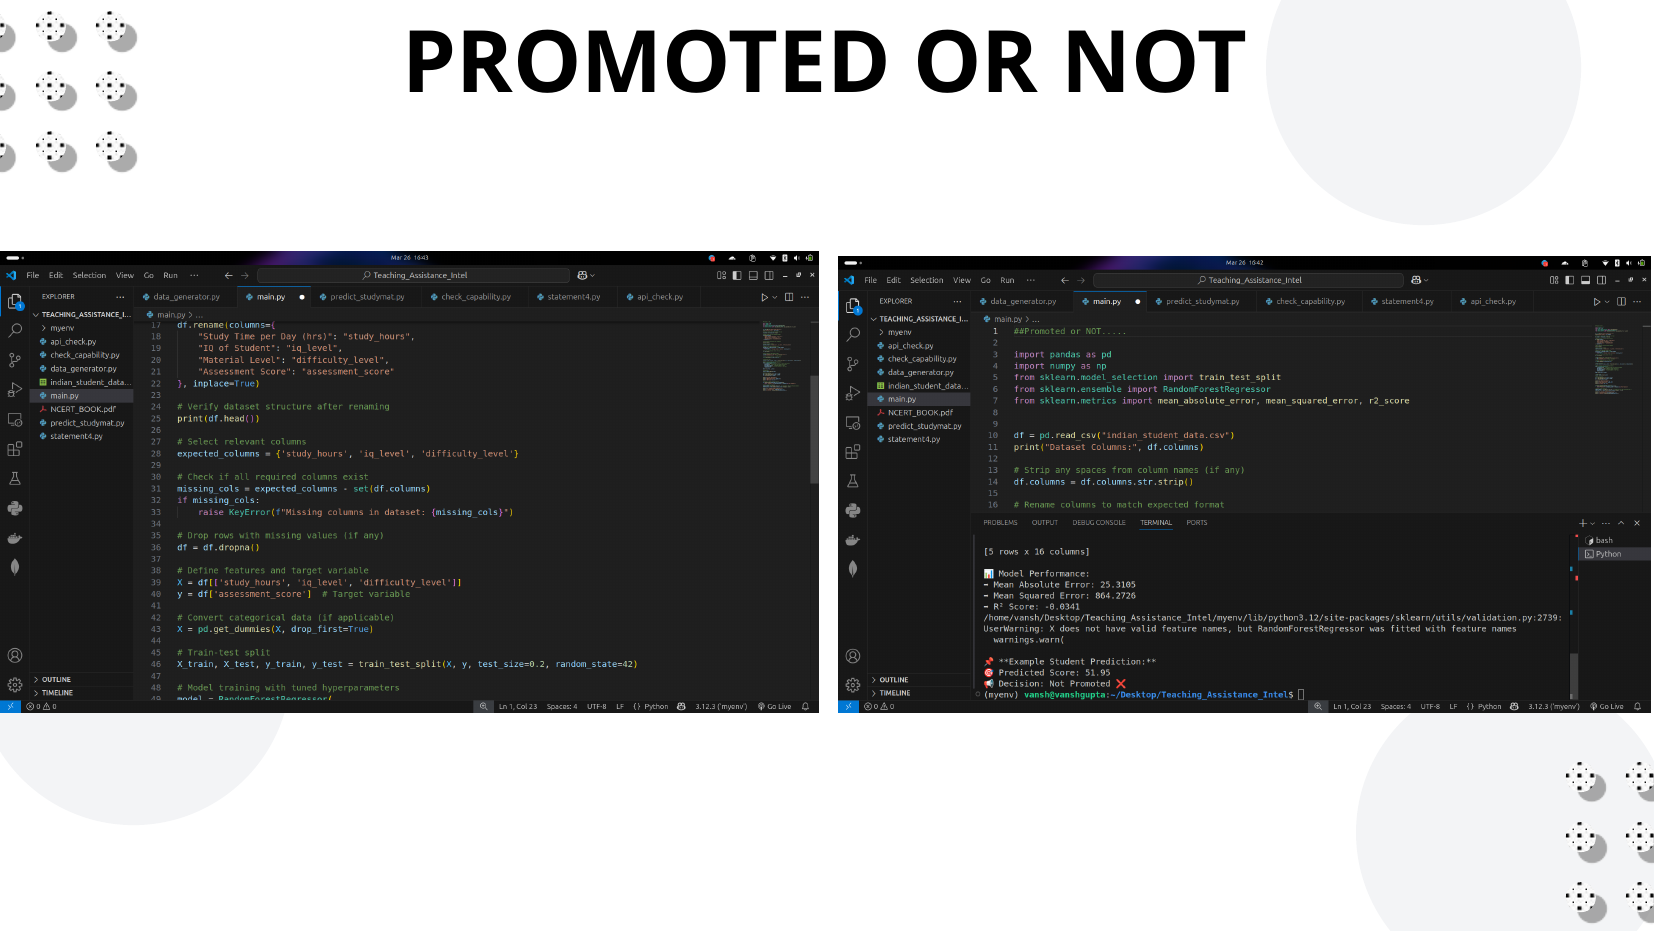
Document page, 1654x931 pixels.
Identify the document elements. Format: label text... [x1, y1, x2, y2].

picture [35, 11, 66, 42]
picture [0, 74, 6, 99]
picture [1565, 822, 1596, 853]
picture [35, 131, 67, 162]
picture [1625, 882, 1654, 913]
picture [0, 251, 819, 713]
picture [1625, 822, 1654, 853]
picture [1565, 762, 1596, 793]
picture [1625, 762, 1654, 793]
picture [0, 14, 6, 39]
picture [0, 134, 7, 159]
picture [35, 71, 66, 102]
picture [1565, 882, 1596, 913]
picture [95, 71, 126, 102]
picture [95, 11, 126, 42]
picture [838, 256, 1651, 713]
title PROMOTED OR NOT [187, 0, 1463, 118]
picture [95, 131, 127, 162]
